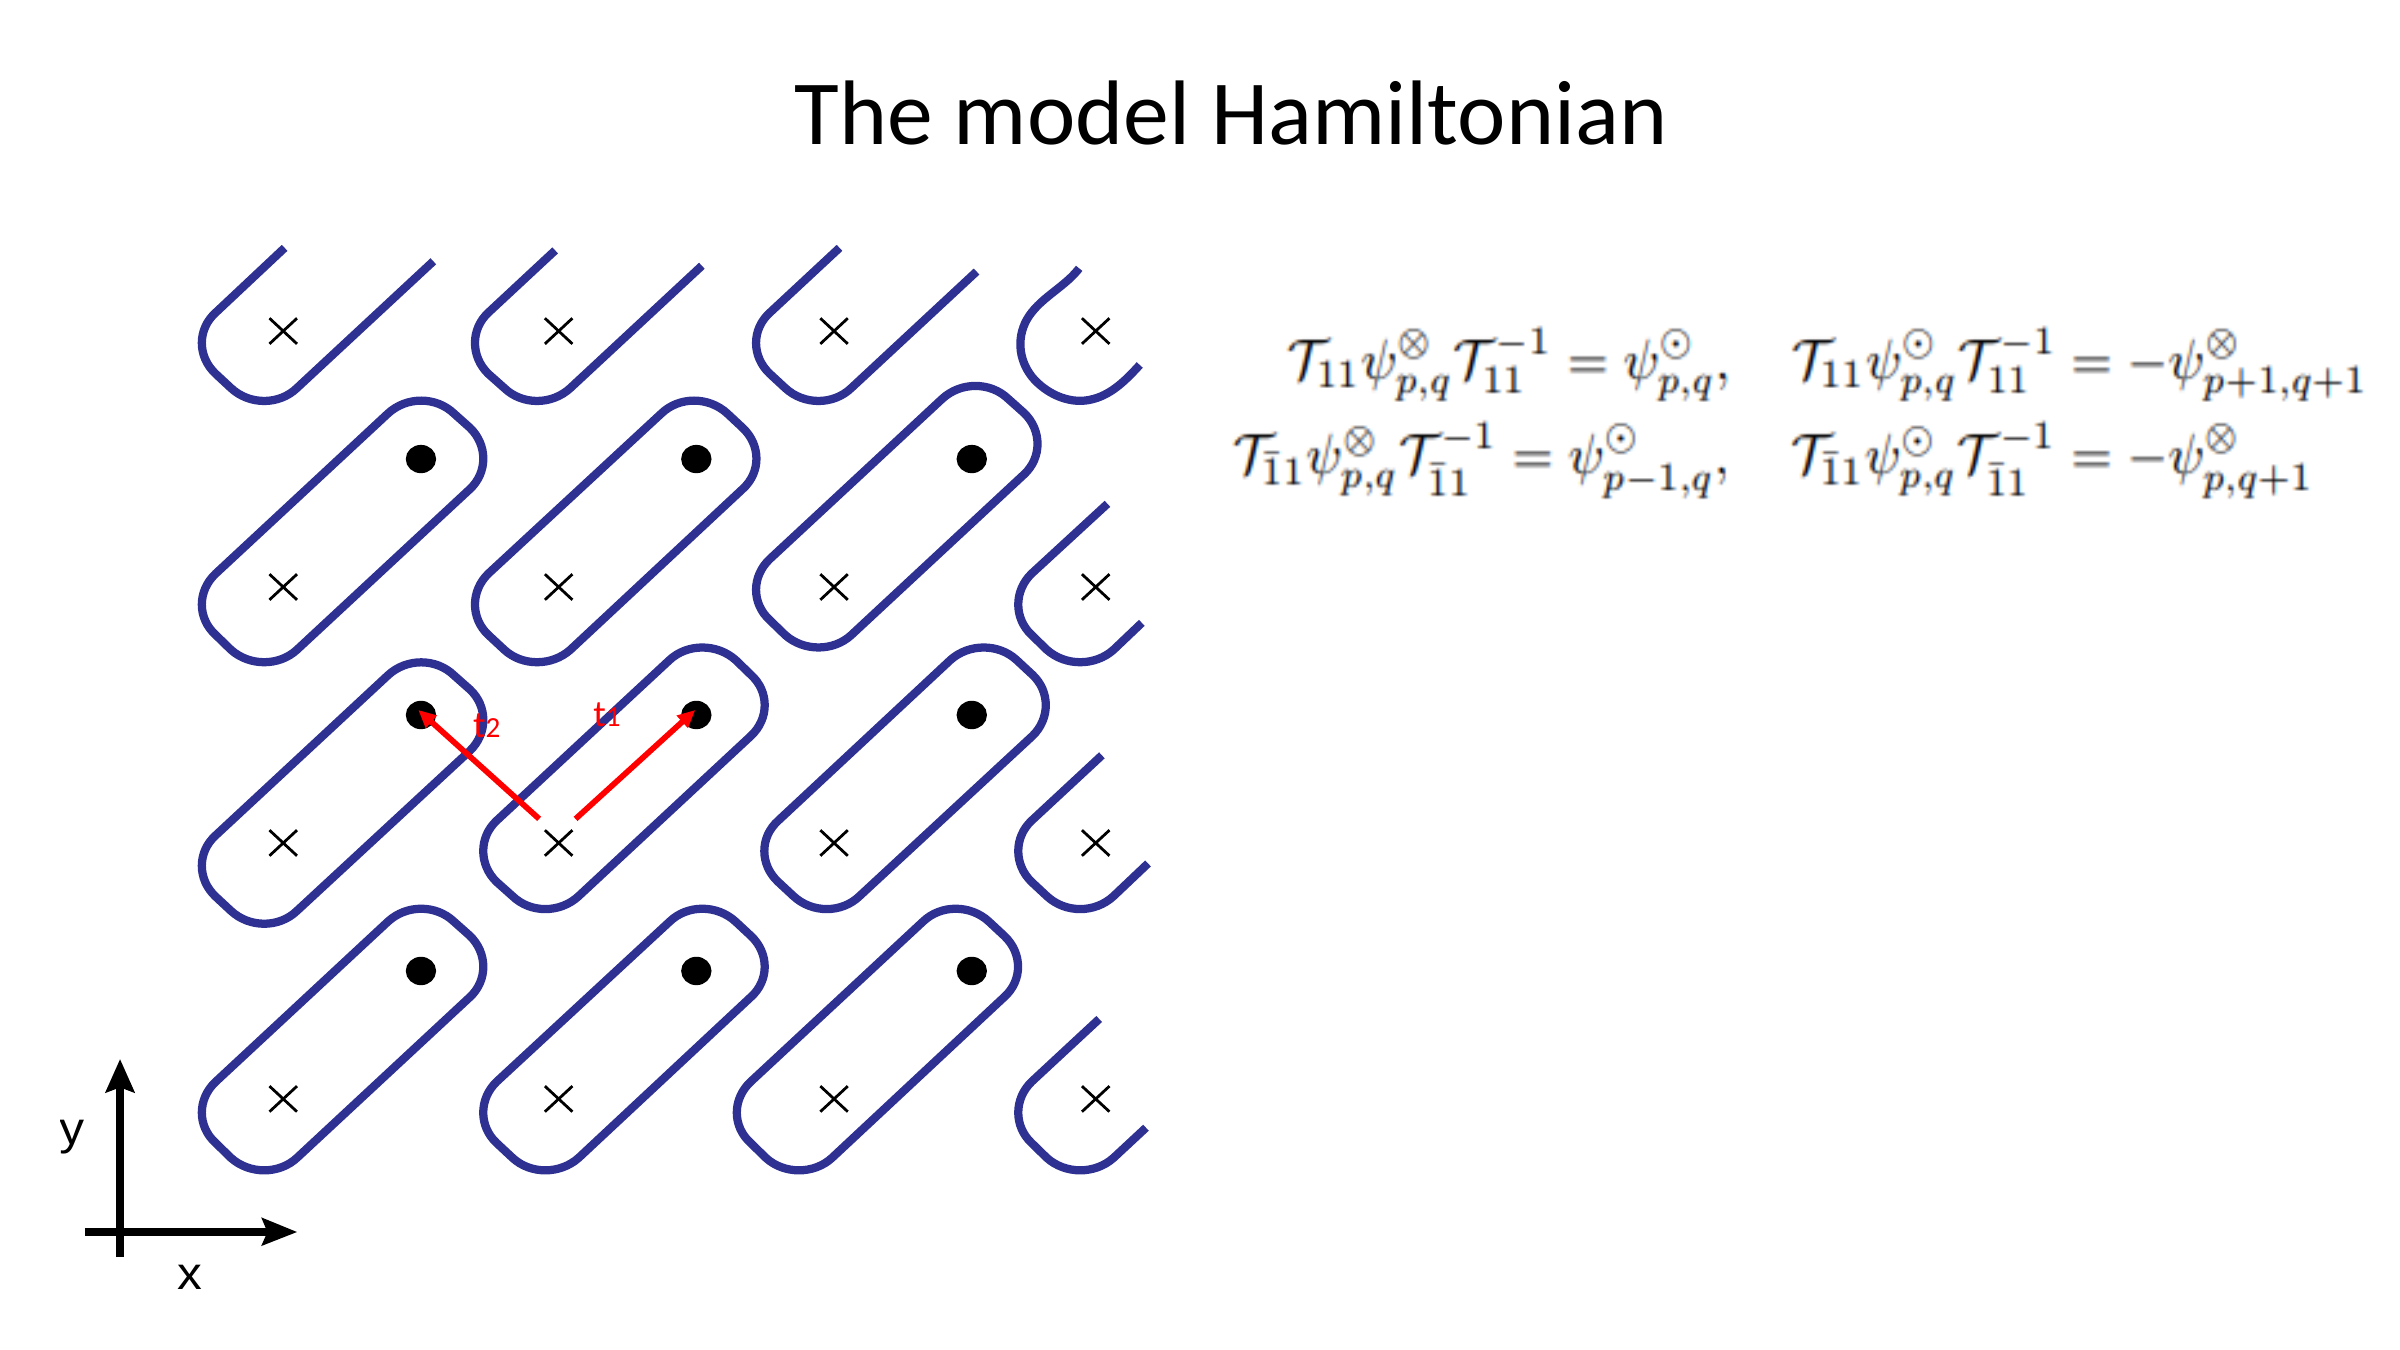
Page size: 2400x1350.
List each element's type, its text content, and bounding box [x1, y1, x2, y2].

picture [1200, 299, 2371, 541]
text_box t2 [458, 692, 516, 753]
picture [60, 245, 1151, 1306]
text_box The model Hamiltonian [780, 45, 2116, 170]
text_box t1 [578, 681, 636, 743]
